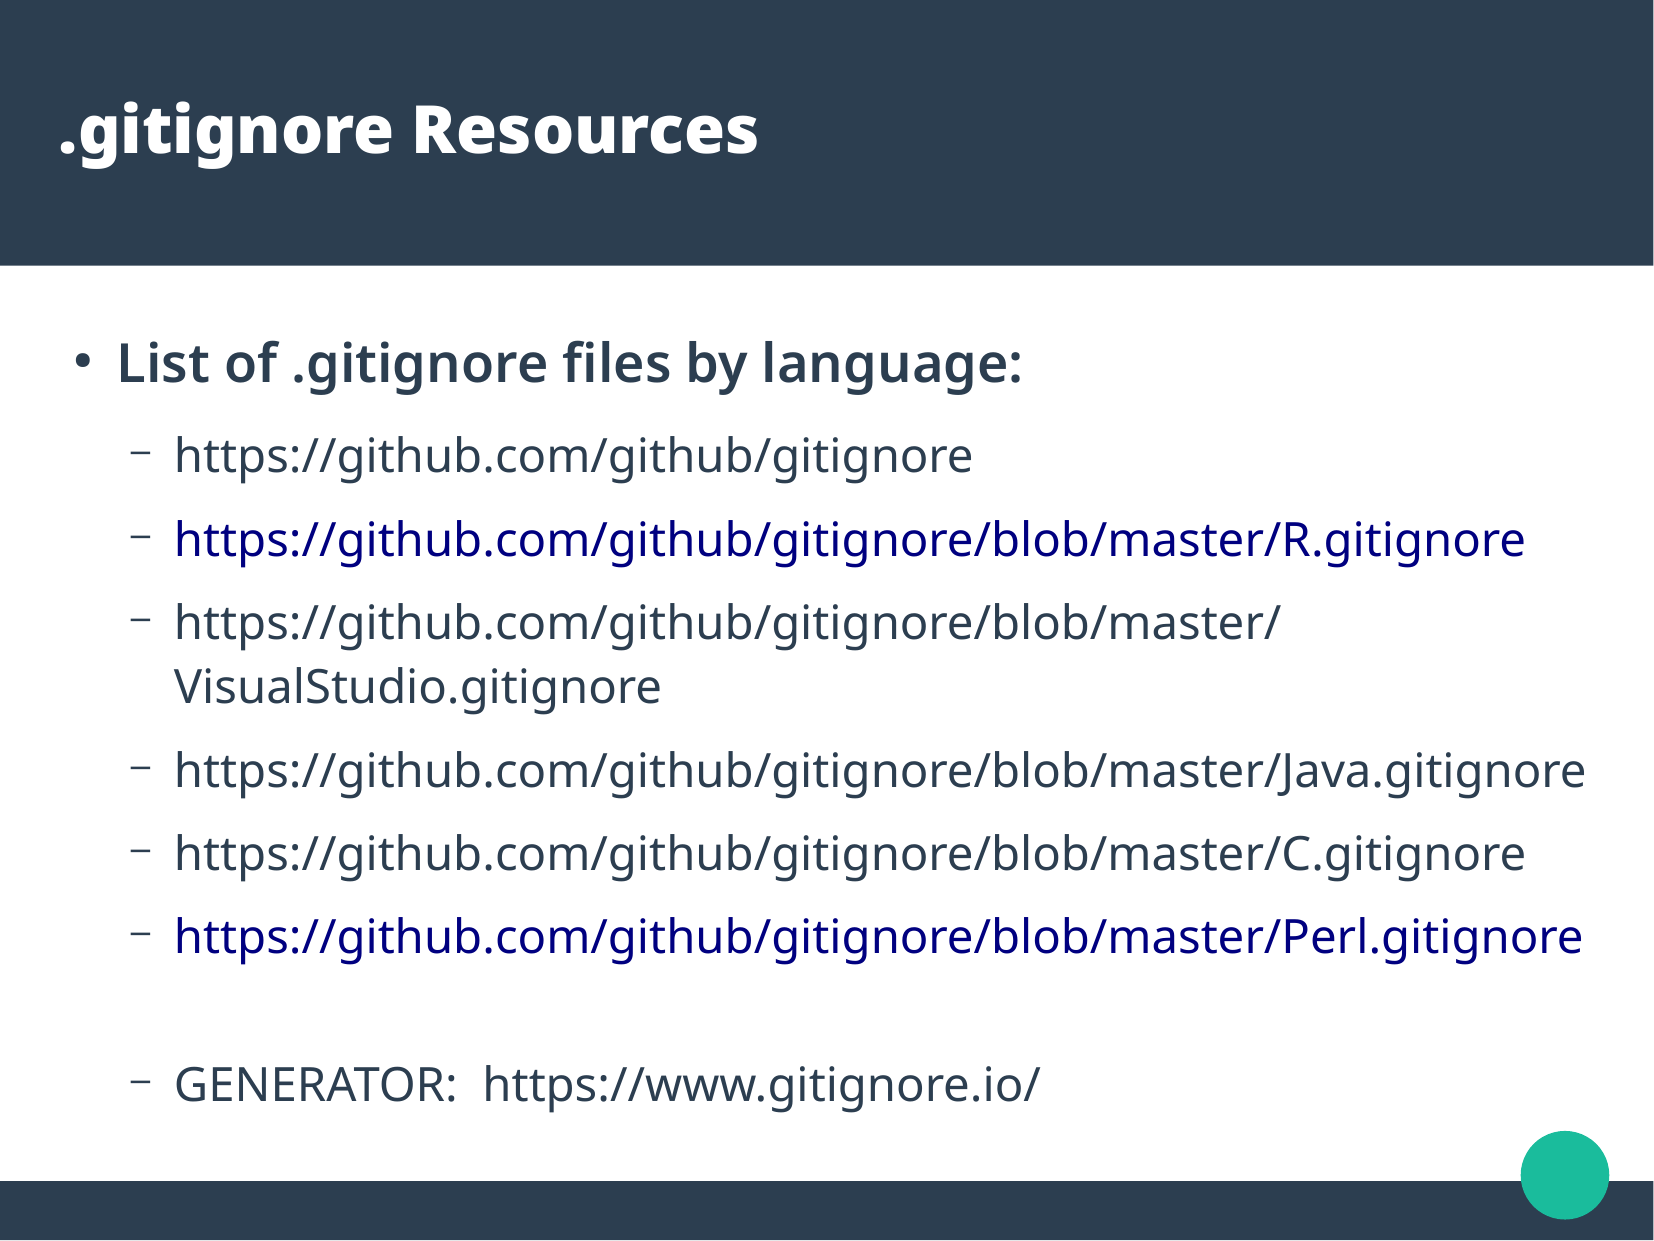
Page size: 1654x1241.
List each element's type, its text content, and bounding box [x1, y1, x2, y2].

title .gitignore Resources [59, 49, 1595, 207]
list List of .gitignore files by language: https://github.com/github/gitignore https://github.com/github/gitignore/blob/master/R.gitignore https://github.com/github/gitignore/blob/master/VisualStudio.gitignore https://github.com/github/gitignore/blob/master/Java.gitignore https://github.com/github/gitignore/blob/master/C.gitignore https://github.com/github/gitignore/blob/master/Perl.gitignore GENERATOR: https://www.gitignore.io/ [59, 324, 1595, 1152]
